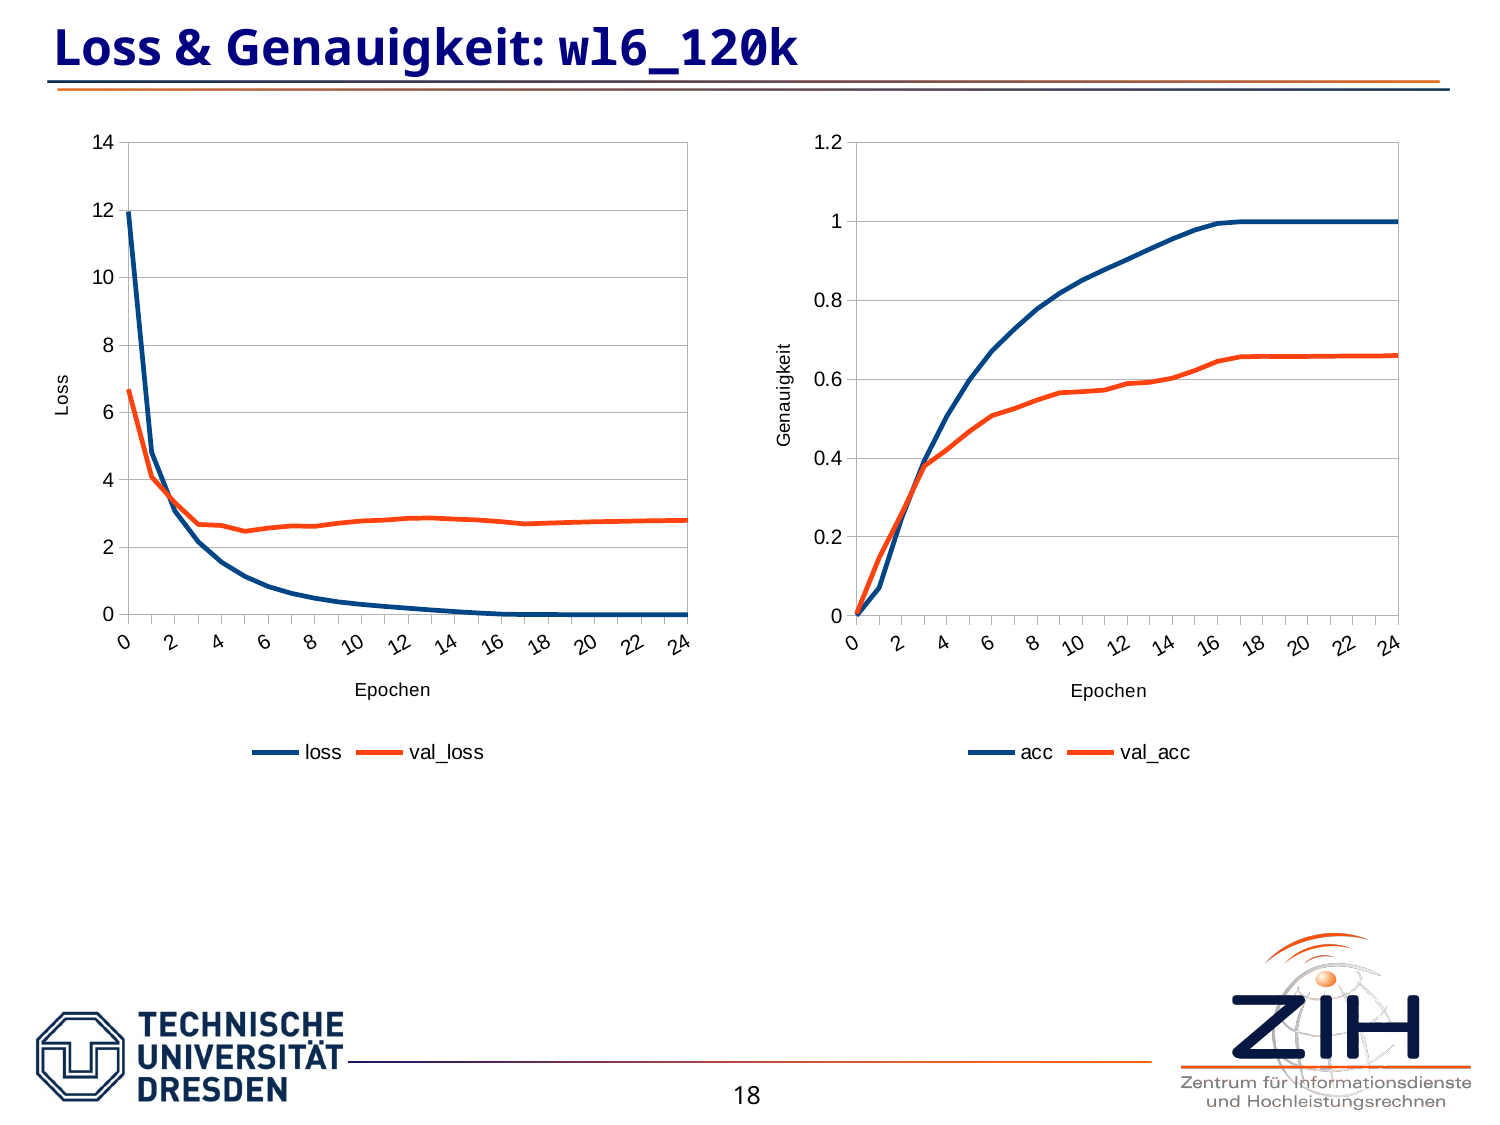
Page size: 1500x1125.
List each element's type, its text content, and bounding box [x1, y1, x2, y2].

chart [740, 118, 1418, 771]
title Loss & Genauigkeit: wl6_120k [53, 12, 1453, 81]
picture [1181, 933, 1471, 1110]
picture [35, 1011, 343, 1102]
picture [47, 80, 1450, 91]
chart [29, 118, 707, 771]
